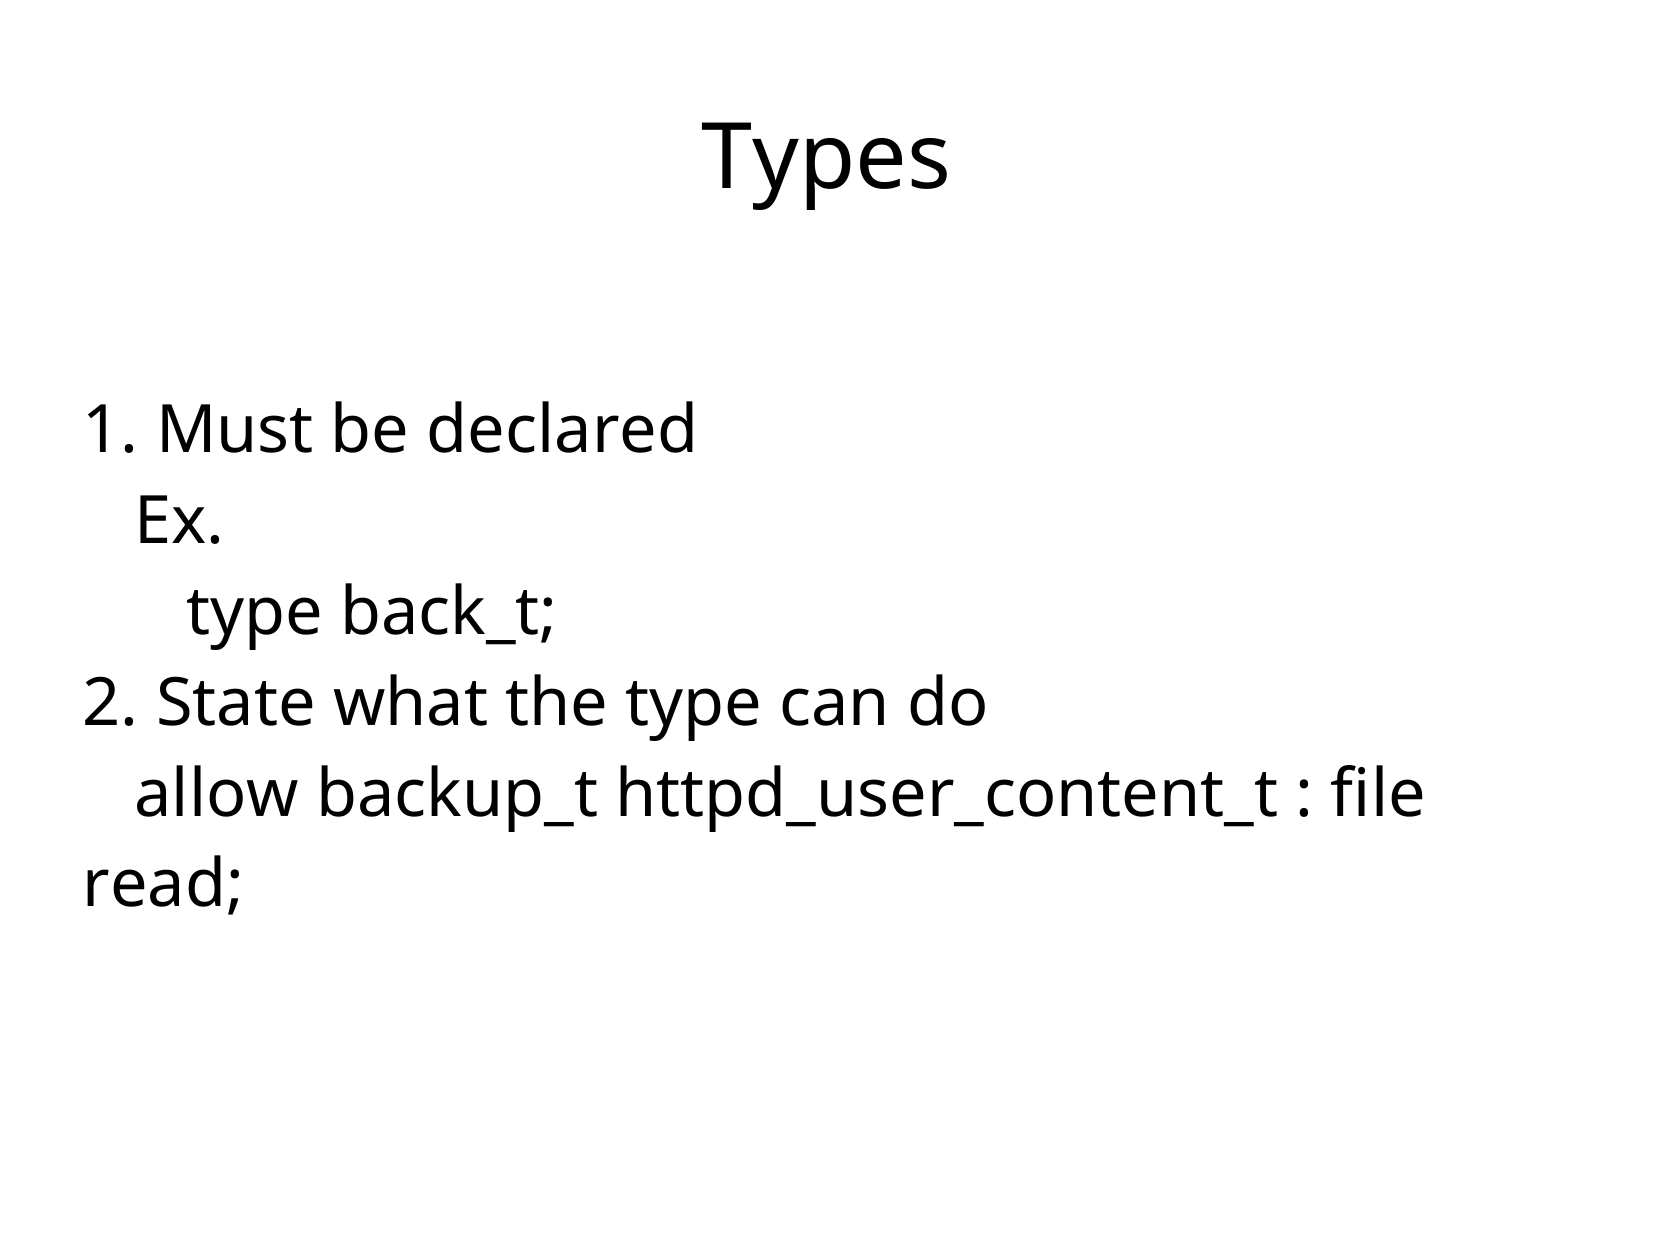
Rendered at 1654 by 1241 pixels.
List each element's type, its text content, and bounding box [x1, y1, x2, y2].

title Types [82, 56, 1571, 250]
subtitle 1. Must be declared Ex. type back_t; 2. State what the type can do allow backup_t httpd_user_content_t : file read; [82, 297, 1571, 1102]
